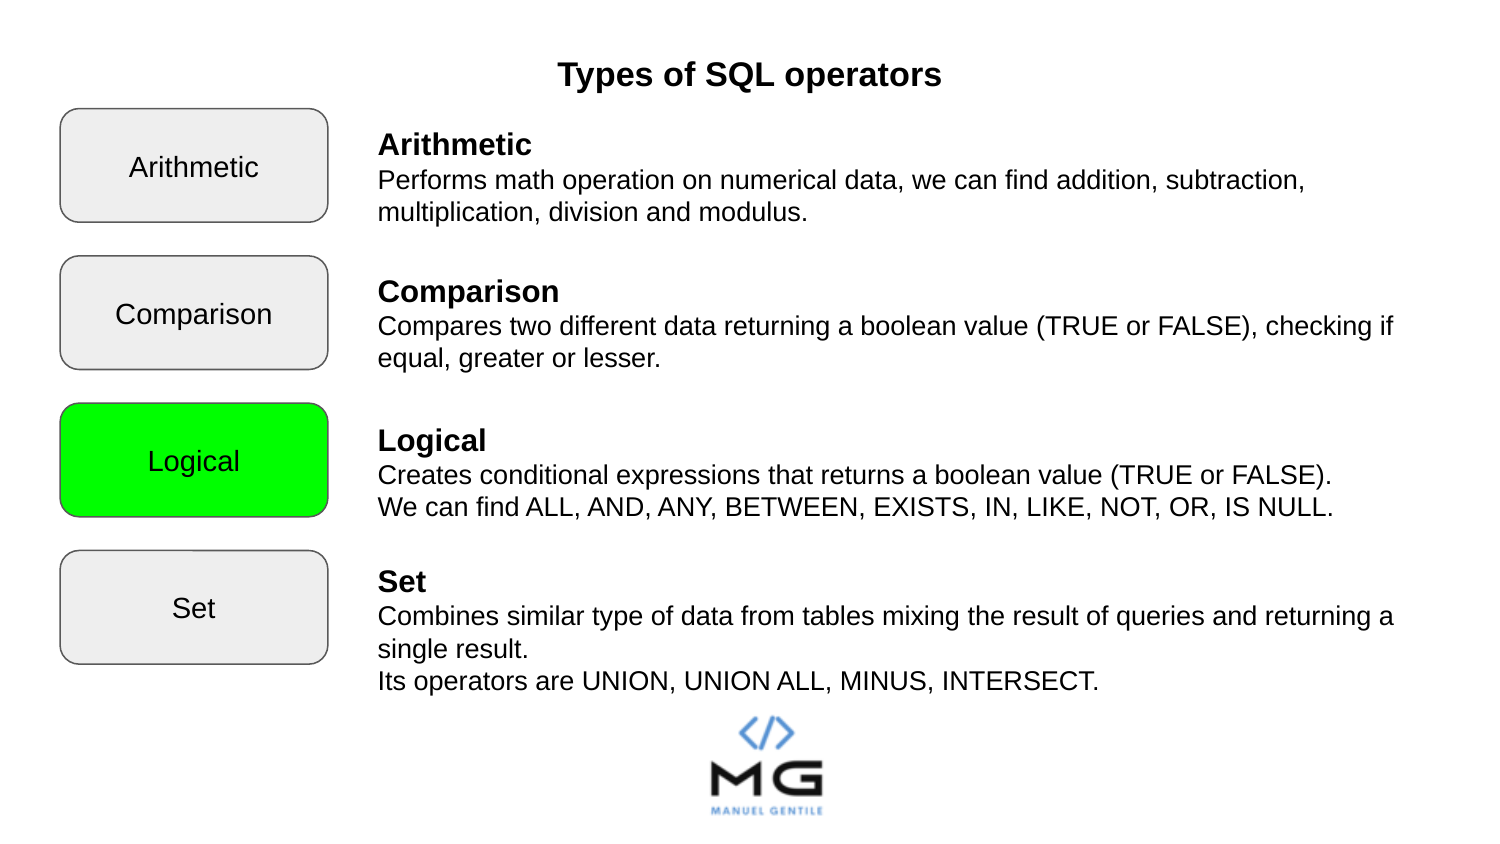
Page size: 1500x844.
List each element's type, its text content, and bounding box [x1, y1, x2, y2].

text_box Logical Creates conditional expressions that returns a boolean value (TRUE or FALSE). We can find ALL, AND, ANY, BETWEEN, EXISTS, IN, LIKE, NOT, OR, IS NULL. [362, 404, 1449, 519]
text_box Arithmetic Performs math operation on numerical data, we can find addition, subtraction, multiplication, division and modulus. [362, 109, 1449, 224]
title Types of SQL operators [51, 37, 1449, 109]
text_box Logical [60, 403, 328, 517]
text_box Arithmetic [60, 108, 328, 223]
text_box Comparison [60, 255, 328, 370]
text_box Set [60, 550, 328, 665]
picture [688, 687, 846, 844]
text_box Comparison Compares two different data returning a boolean value (TRUE or FALSE), checking if equal, greater or lesser. [362, 255, 1449, 370]
text_box Set Combines similar type of data from tables mixing the result of queries and returning a single result. Its operators are UNION, UNION ALL, MINUS, INTERSECT. [362, 546, 1449, 660]
